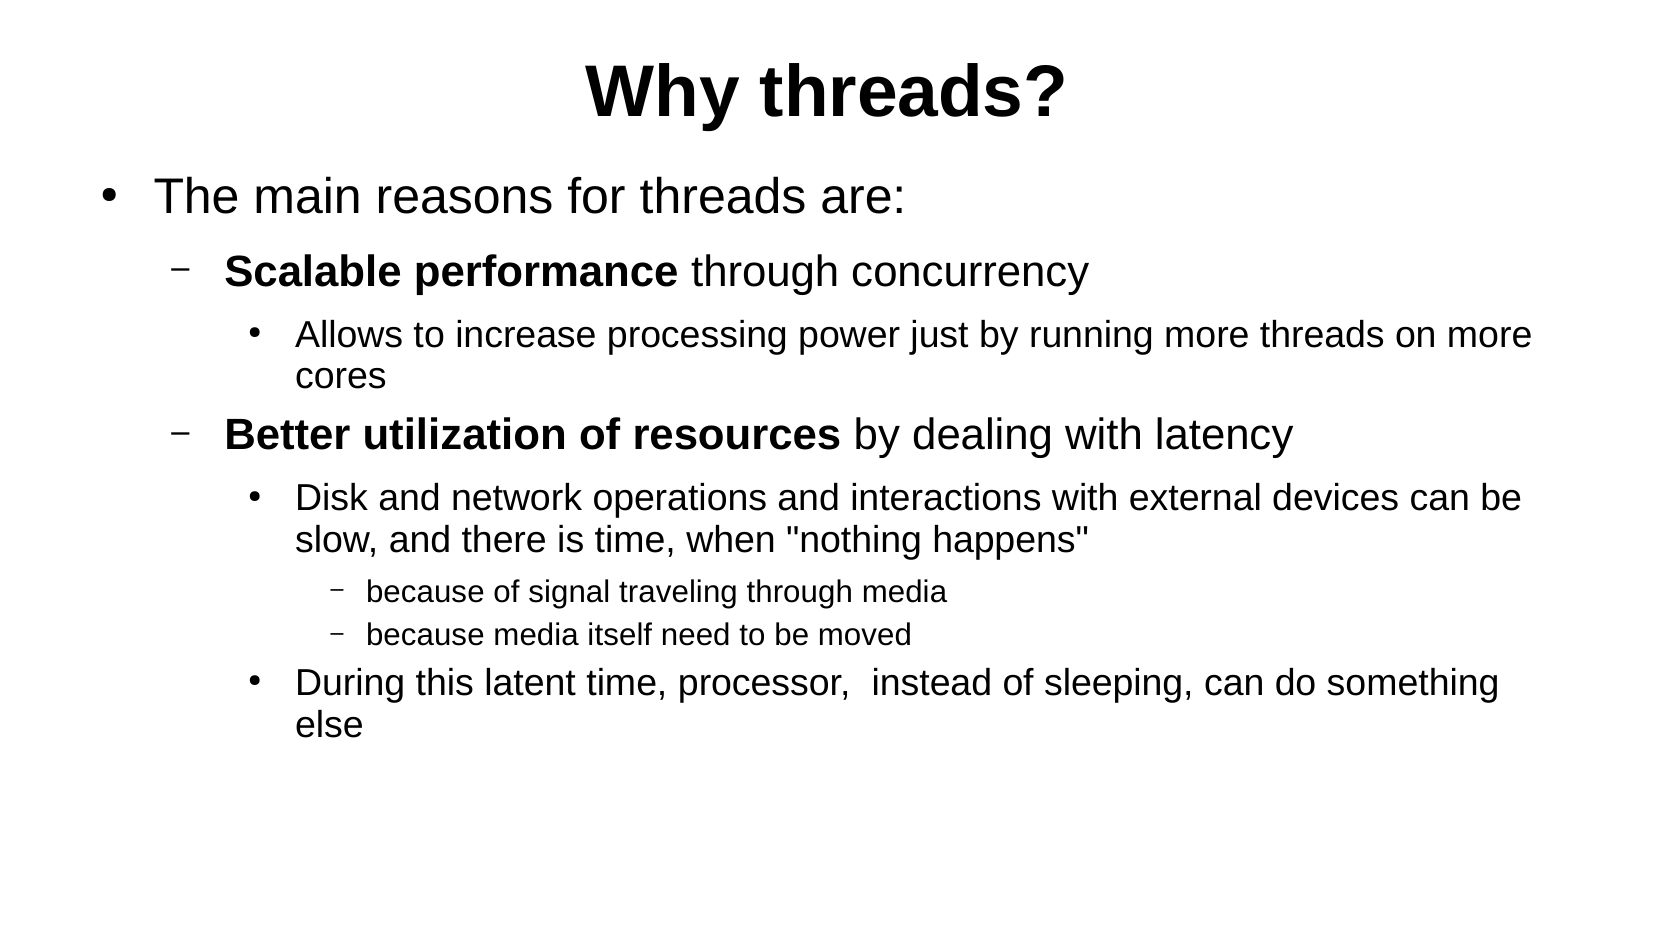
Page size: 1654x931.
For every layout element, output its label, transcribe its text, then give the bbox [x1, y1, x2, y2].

title Why threads? [82, 37, 1571, 147]
list The main reasons for threads are: Scalable performance through concurrency Allows to increase processing power just by running more threads on more cores Better utilization of resources by dealing with latency Disk and network operations and interactions with external devices can be slow, and there is time, when "nothing happens" because of signal traveling through media because media itself need to be moved During this latent time, processor, instead of sleeping, can do something else [82, 168, 1538, 889]
